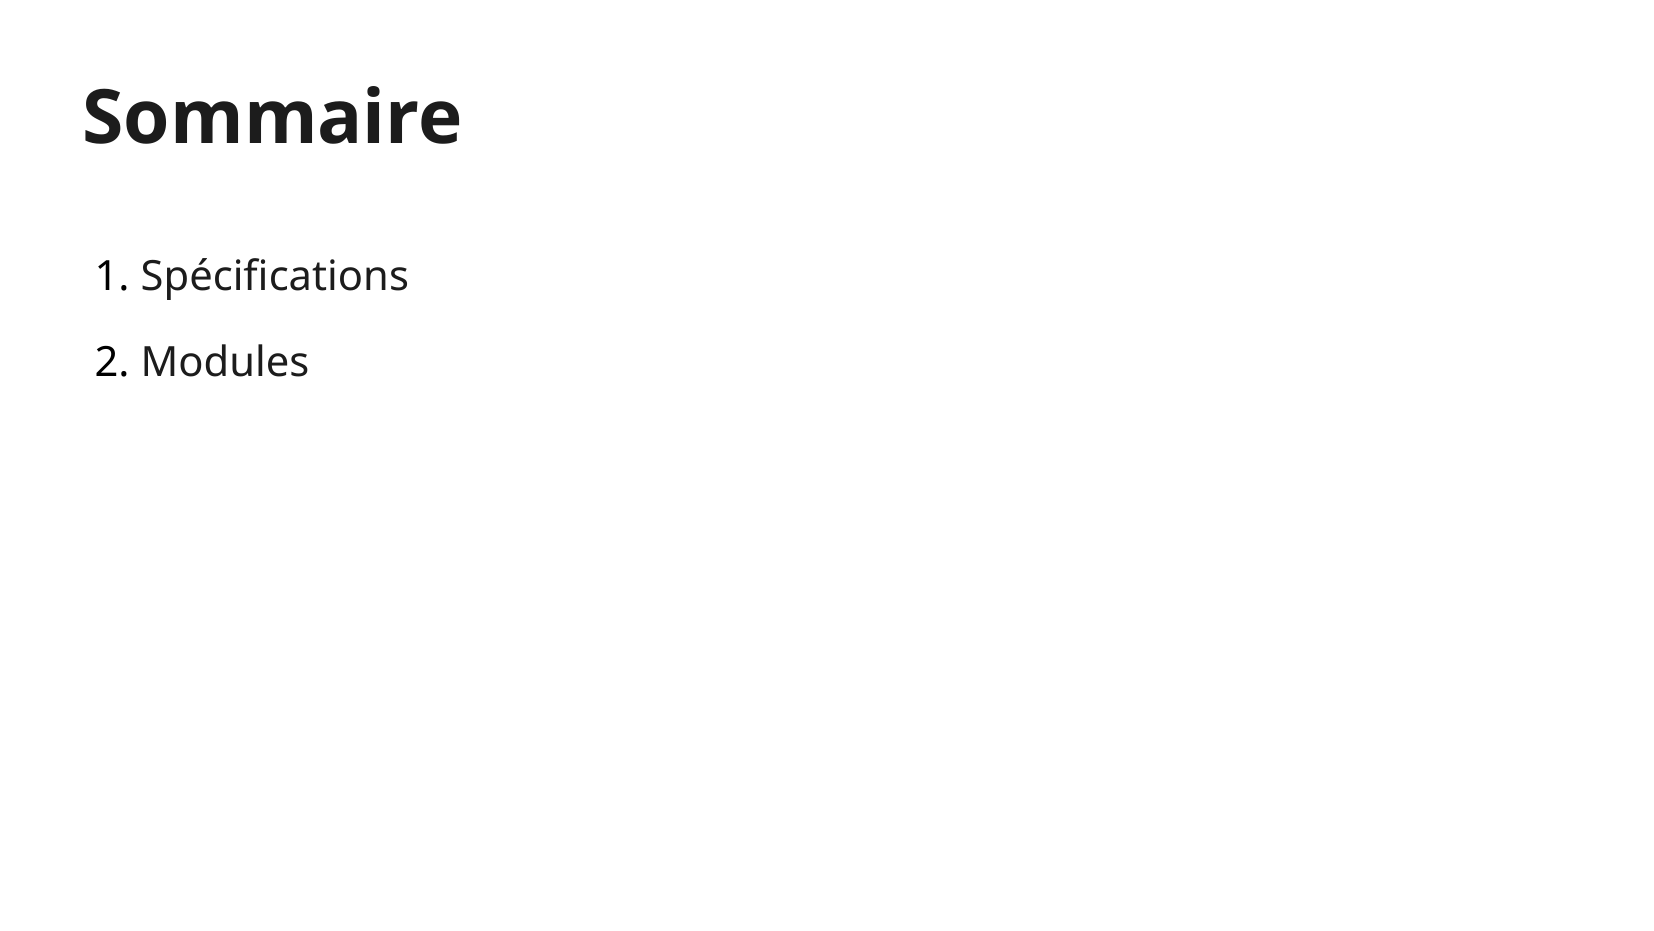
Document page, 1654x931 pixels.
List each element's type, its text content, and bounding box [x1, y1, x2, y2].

subtitle Spécifications Modules [94, 217, 1583, 758]
title Sommaire [82, 37, 1571, 193]
